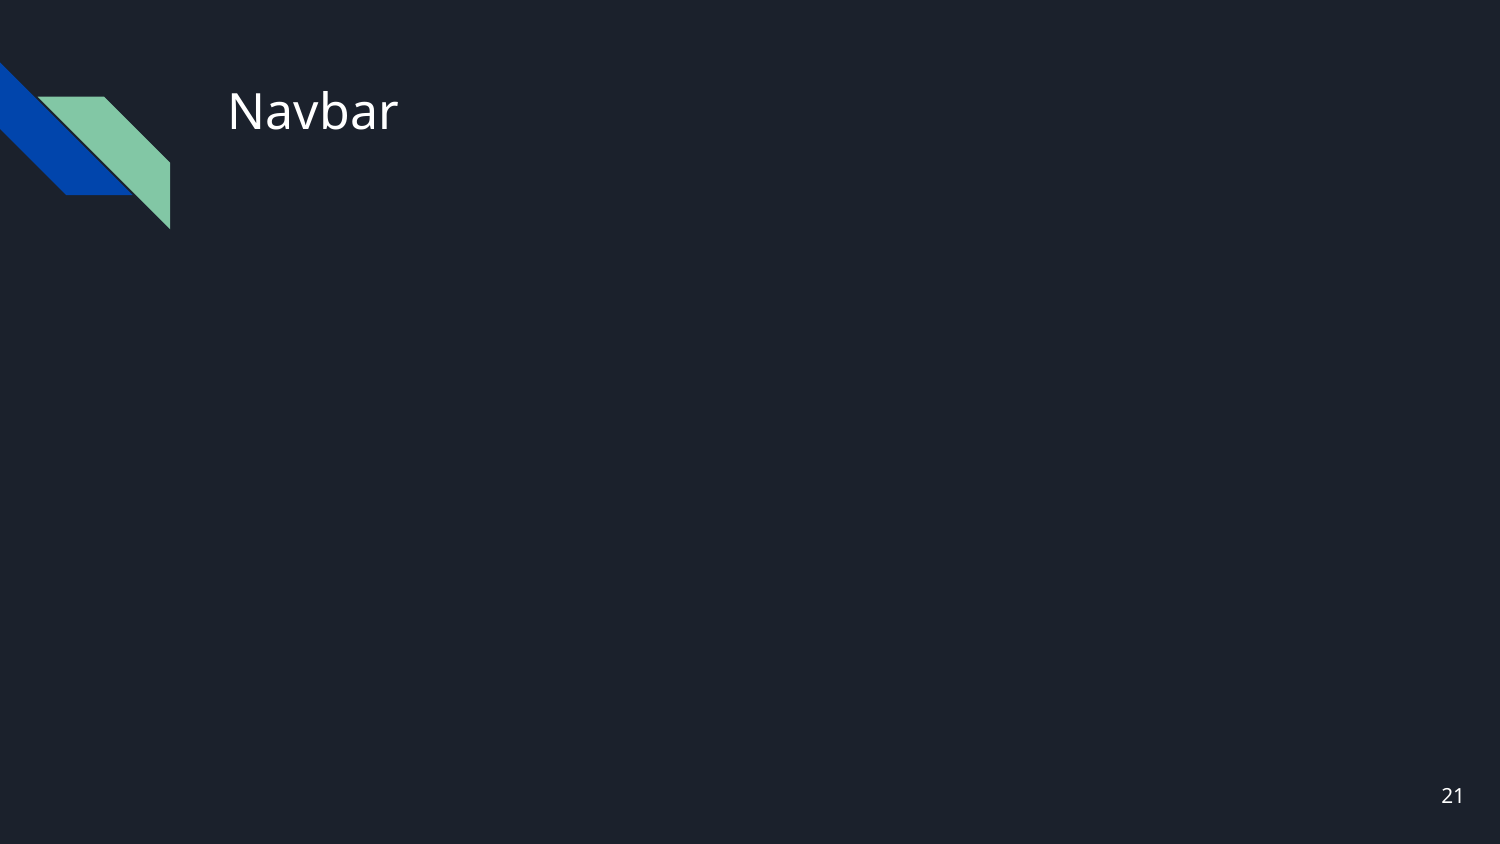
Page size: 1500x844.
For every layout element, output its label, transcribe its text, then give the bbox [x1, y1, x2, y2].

slide_number <número> [1389, 764, 1480, 830]
title Navbar [212, 64, 1368, 215]
